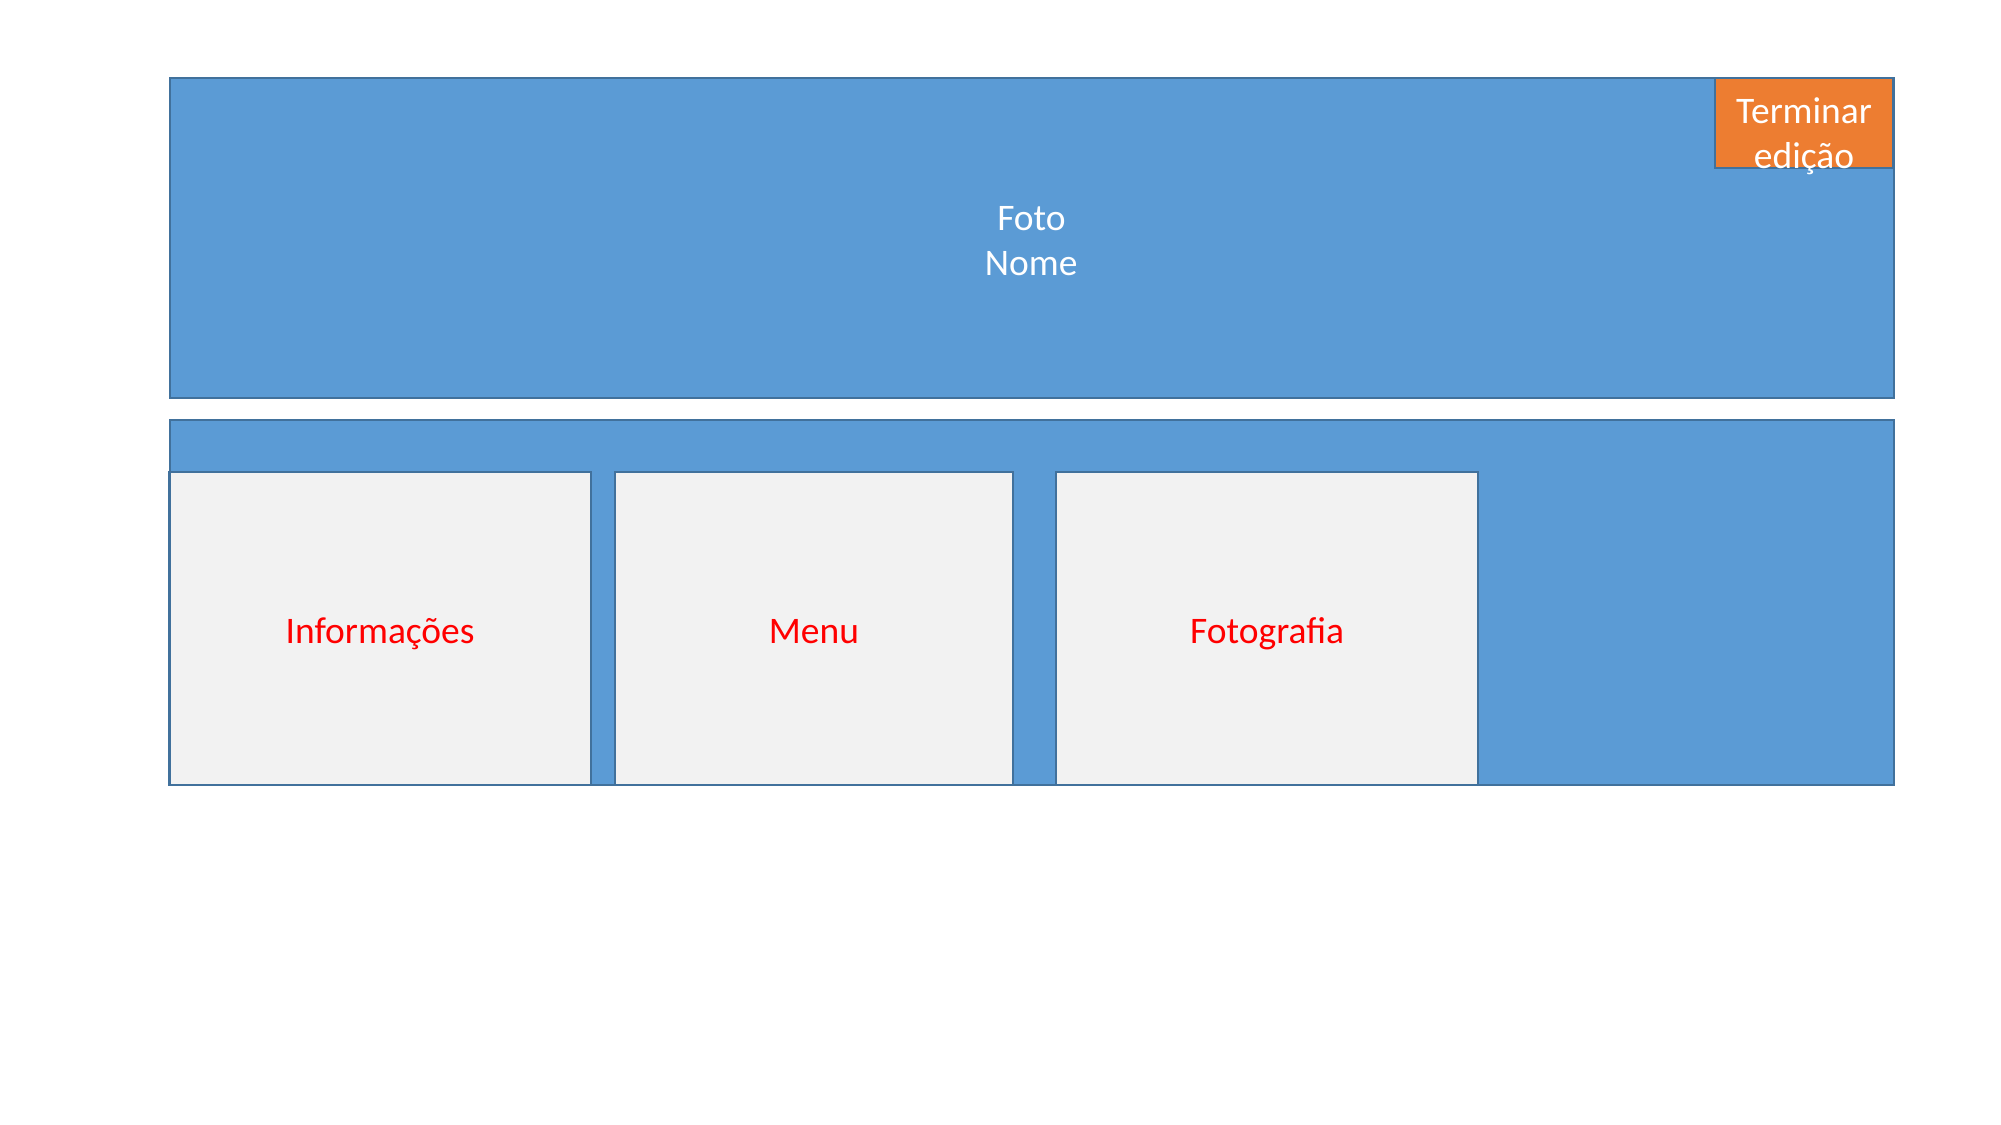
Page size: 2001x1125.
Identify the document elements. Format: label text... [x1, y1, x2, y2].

text_box Informações [169, 472, 591, 785]
text_box Terminar edição [1715, 78, 1893, 168]
text_box Fotografia [1056, 472, 1478, 785]
text_box Menu [615, 472, 1013, 785]
text_box Foto Nome [170, 78, 1894, 398]
text_box [170, 420, 1894, 785]
